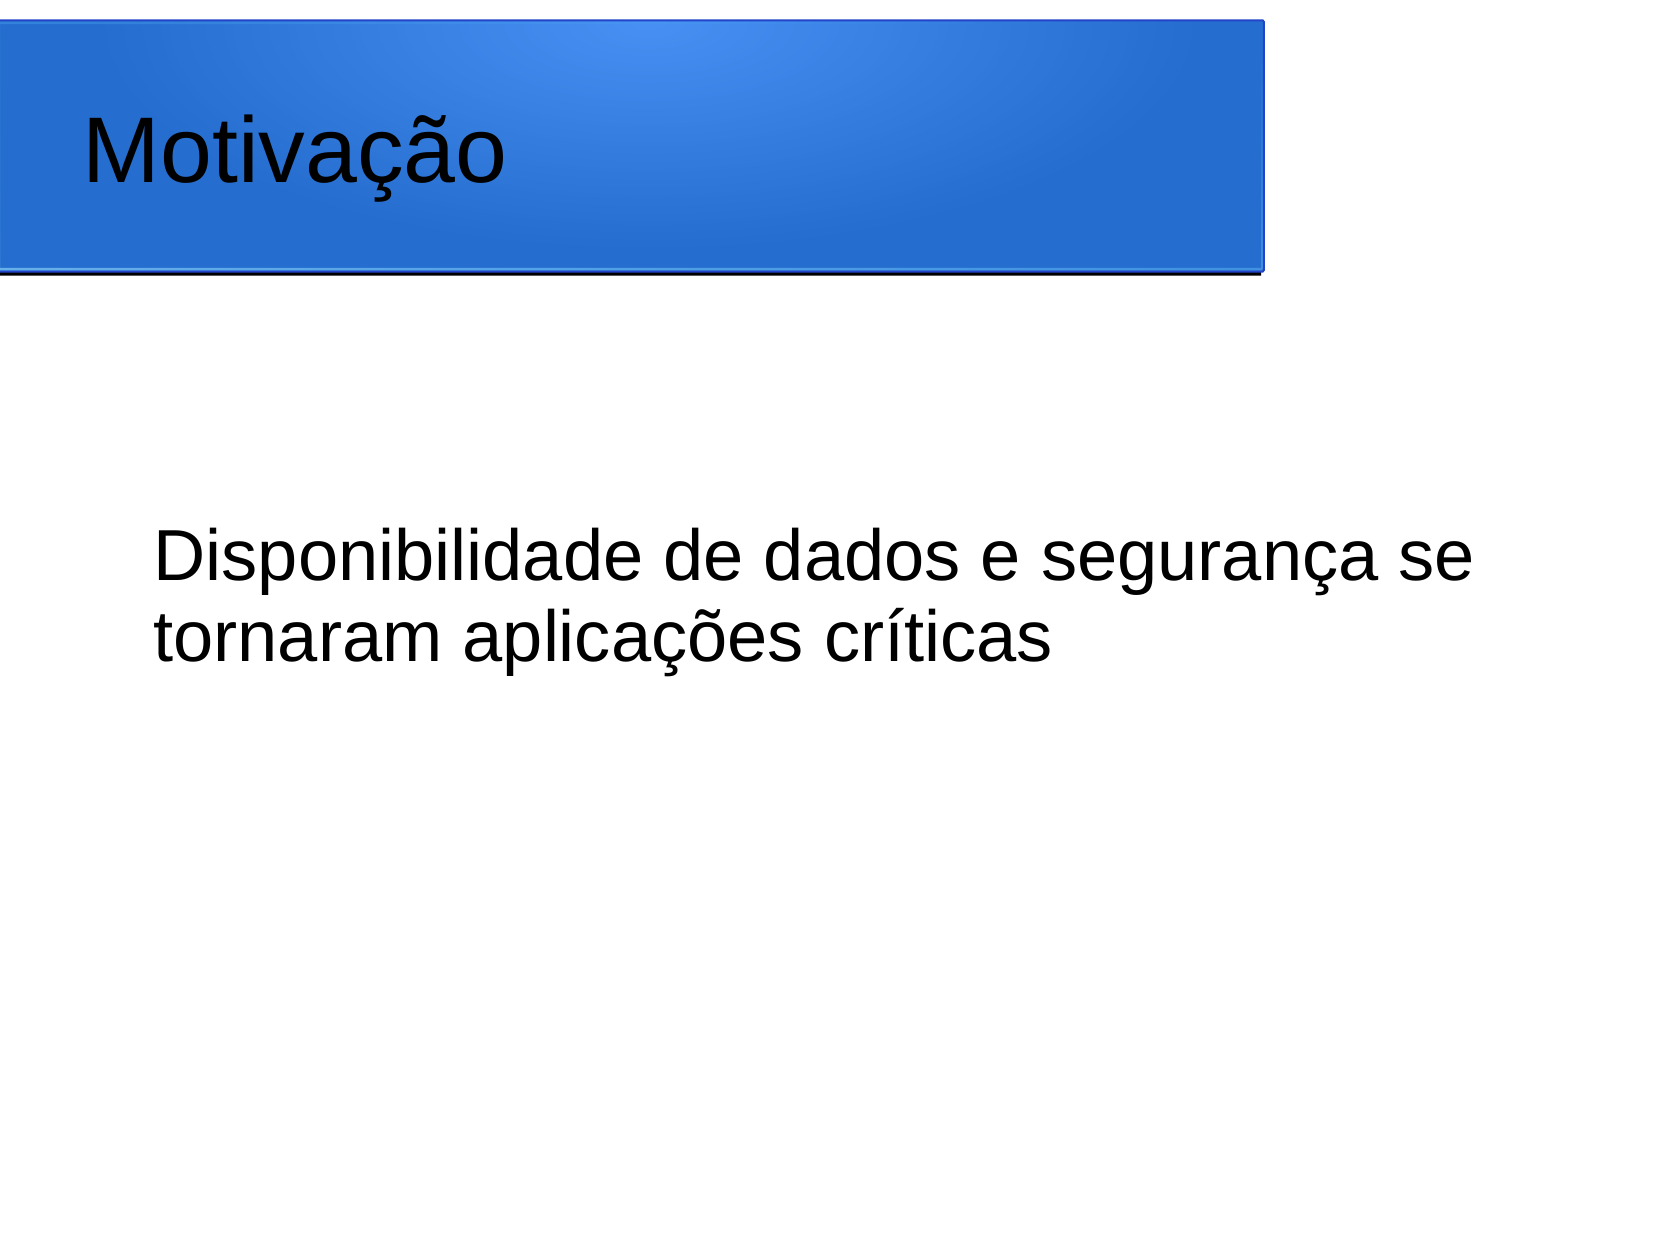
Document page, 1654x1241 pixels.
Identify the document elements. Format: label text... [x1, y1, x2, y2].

list Disponibilidade de dados e segurança se tornaram aplicações críticas [82, 290, 1571, 1010]
title Motivação [82, 47, 1235, 252]
